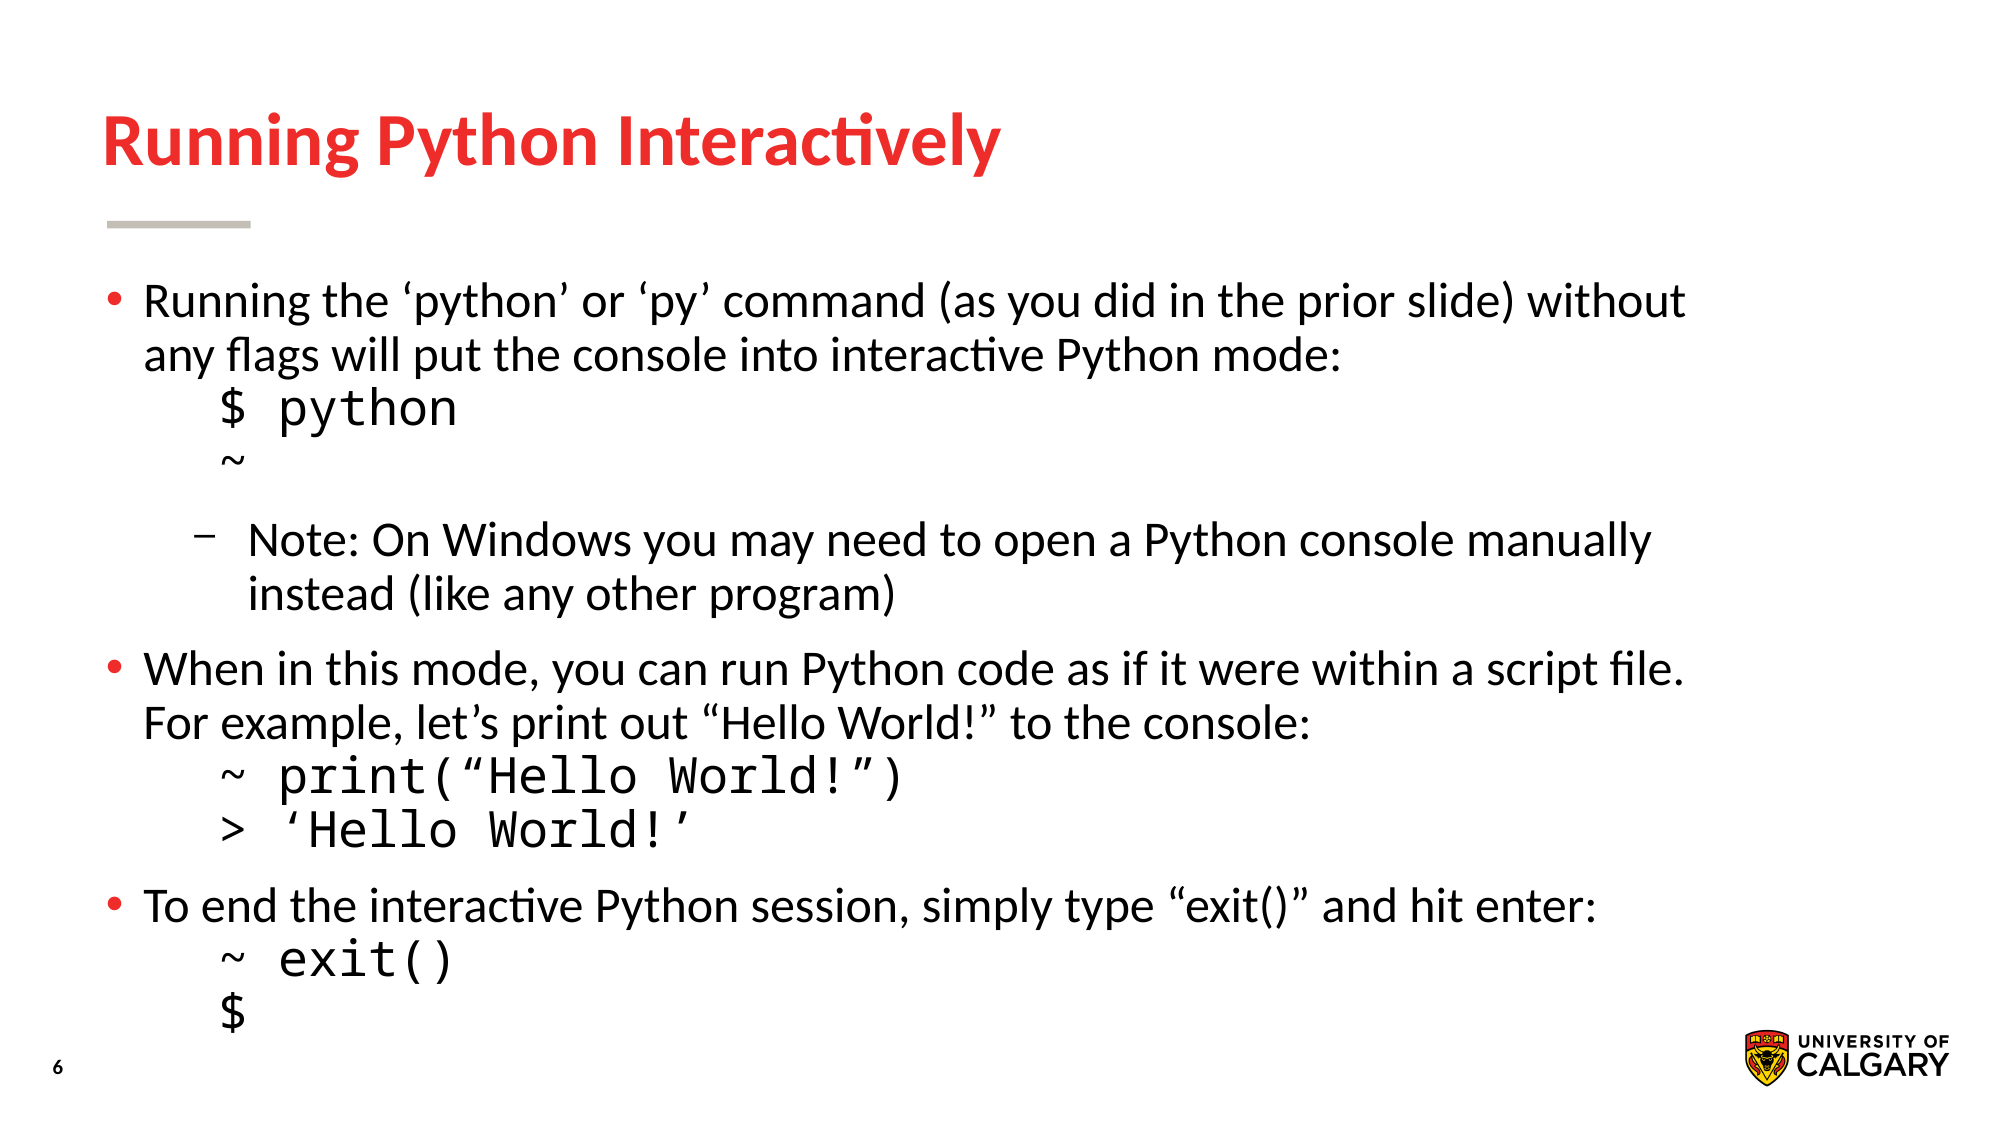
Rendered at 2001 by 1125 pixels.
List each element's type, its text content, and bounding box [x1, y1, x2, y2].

picture [1722, 1012, 1972, 1099]
title Running Python Interactively [87, 60, 1774, 222]
list Running the ‘python’ or ‘py’ command (as you did in the prior slide) without any flags will put the console into interactive Python mode: $ python ~ Note: On Windows you may need to open a Python console manually instead (like any other program) When in this mode, you can run Python code as if it were within a script file. For example, let’s print out “Hello World!” to the console: ~ print(“Hello World!”) > ‘Hello World!’ To end the interactive Python session, simply type “exit()” and hit enter: ~ exit() $ [91, 266, 1774, 981]
